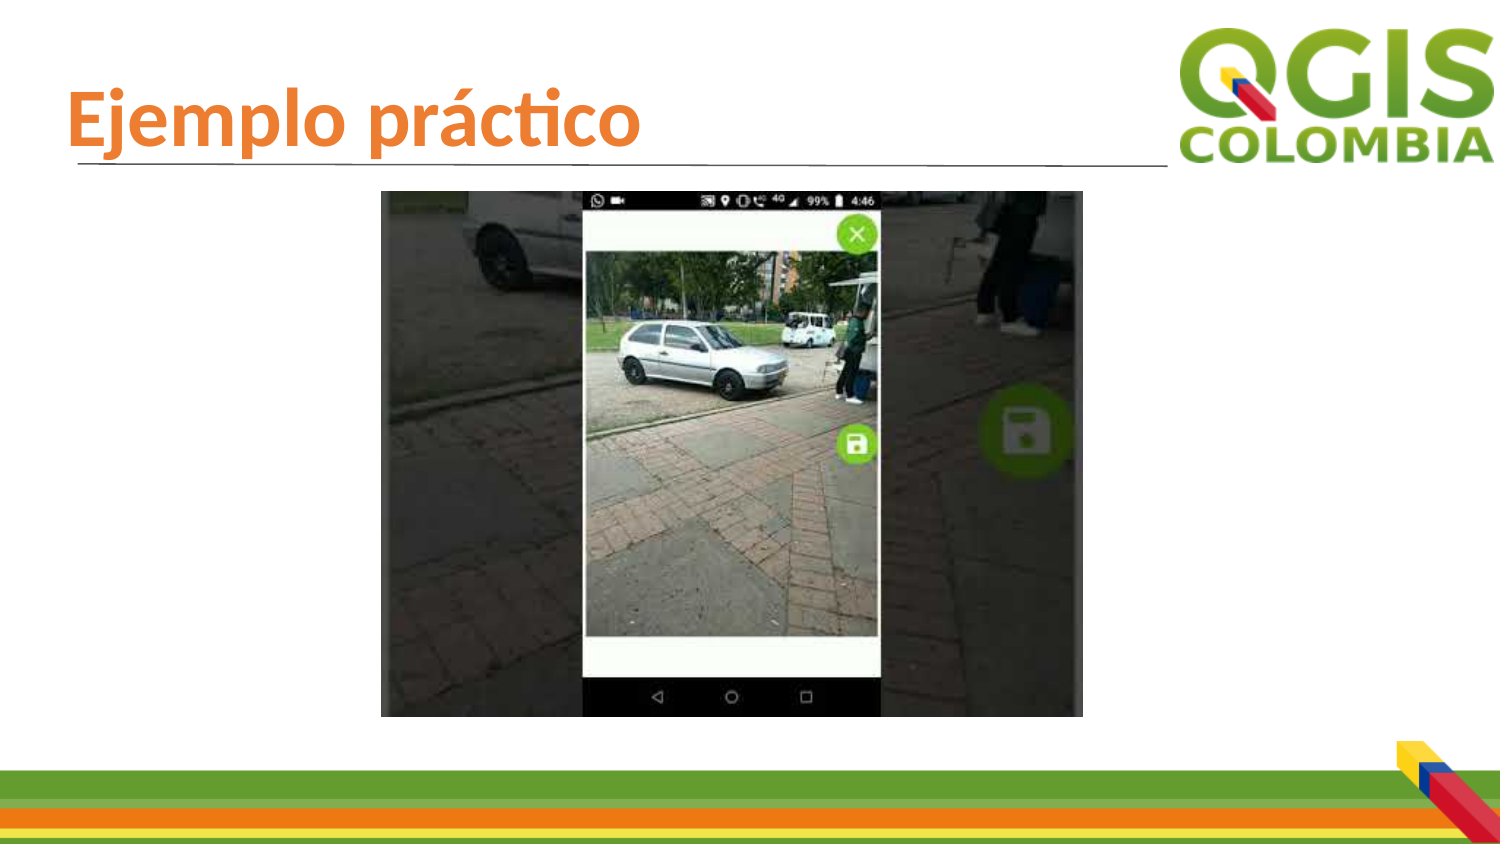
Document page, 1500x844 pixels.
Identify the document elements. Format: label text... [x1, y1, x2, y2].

picture [381, 191, 1083, 717]
picture [0, 741, 1500, 844]
title Ejemplo práctico [51, 48, 1180, 143]
picture [1180, 28, 1494, 163]
